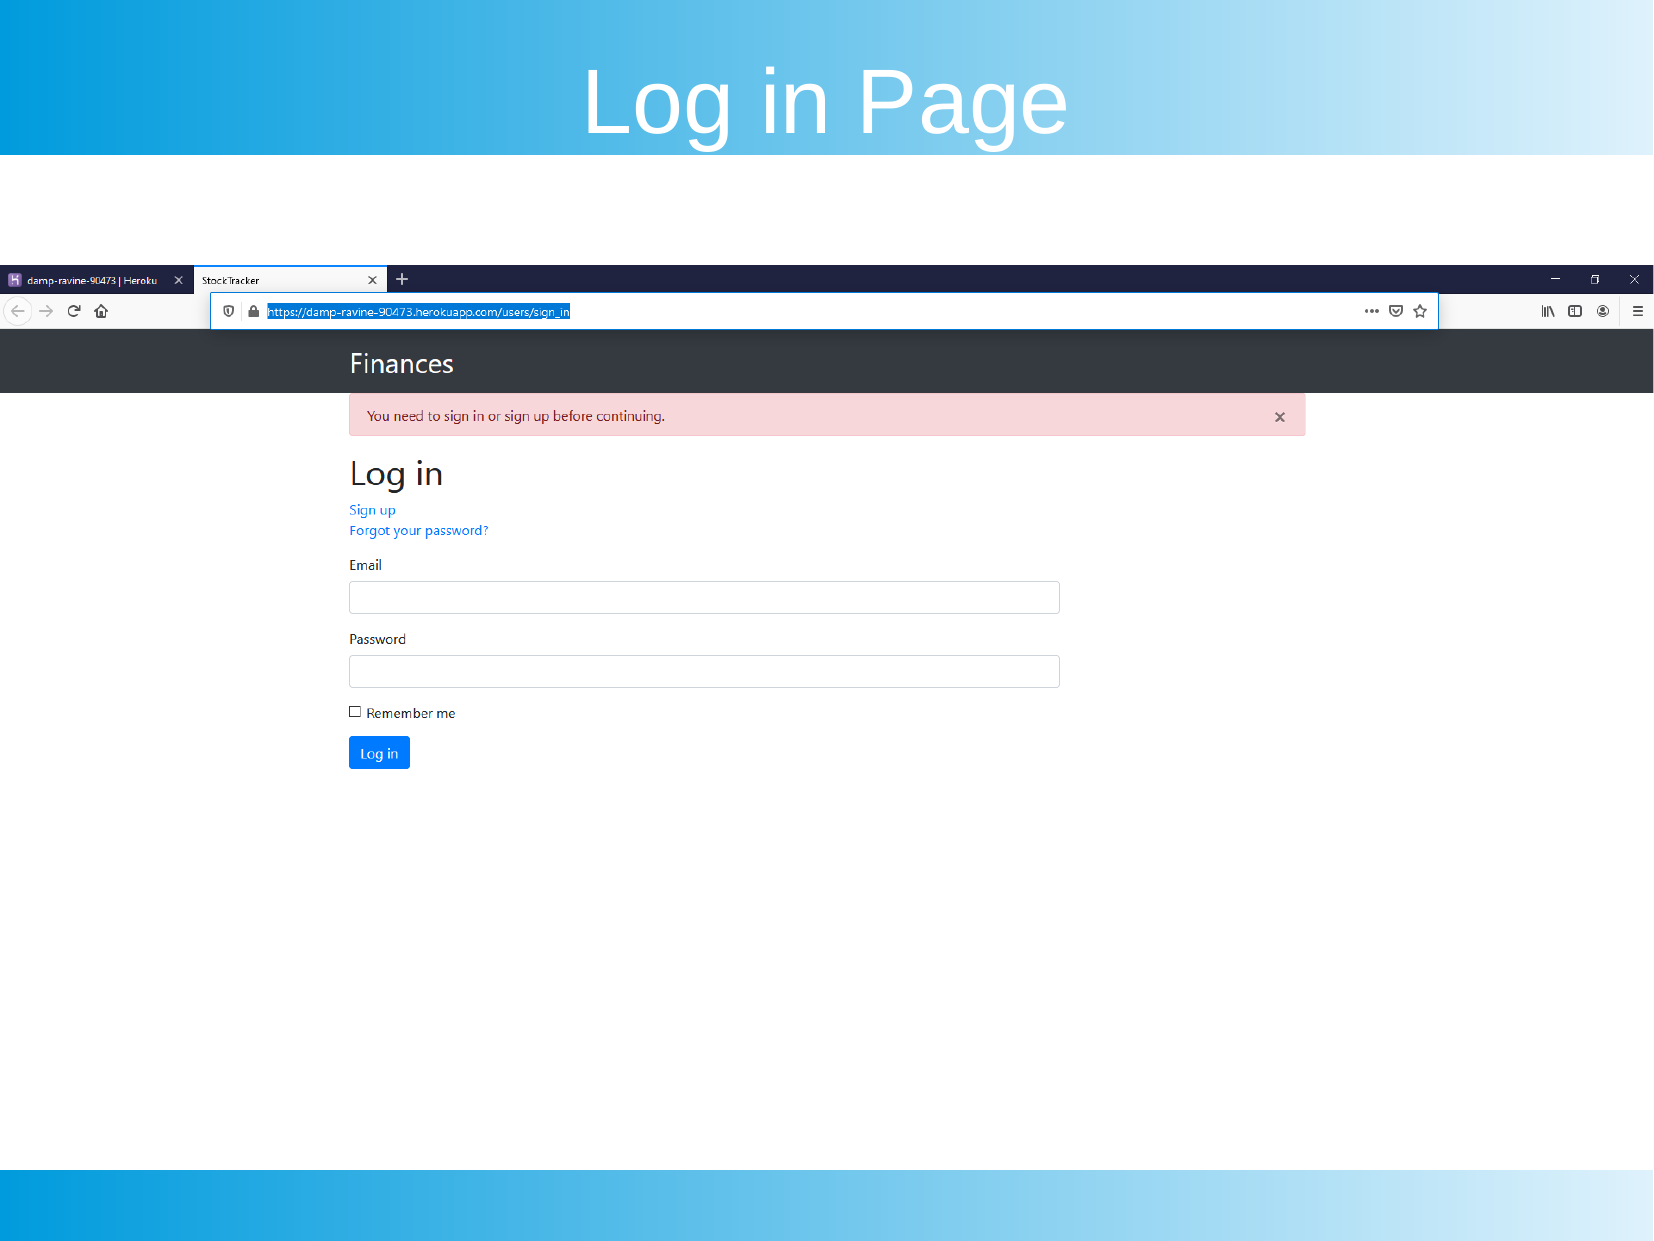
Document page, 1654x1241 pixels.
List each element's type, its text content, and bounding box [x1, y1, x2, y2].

picture [0, 265, 1654, 1241]
title Log in Page [82, 49, 1571, 155]
